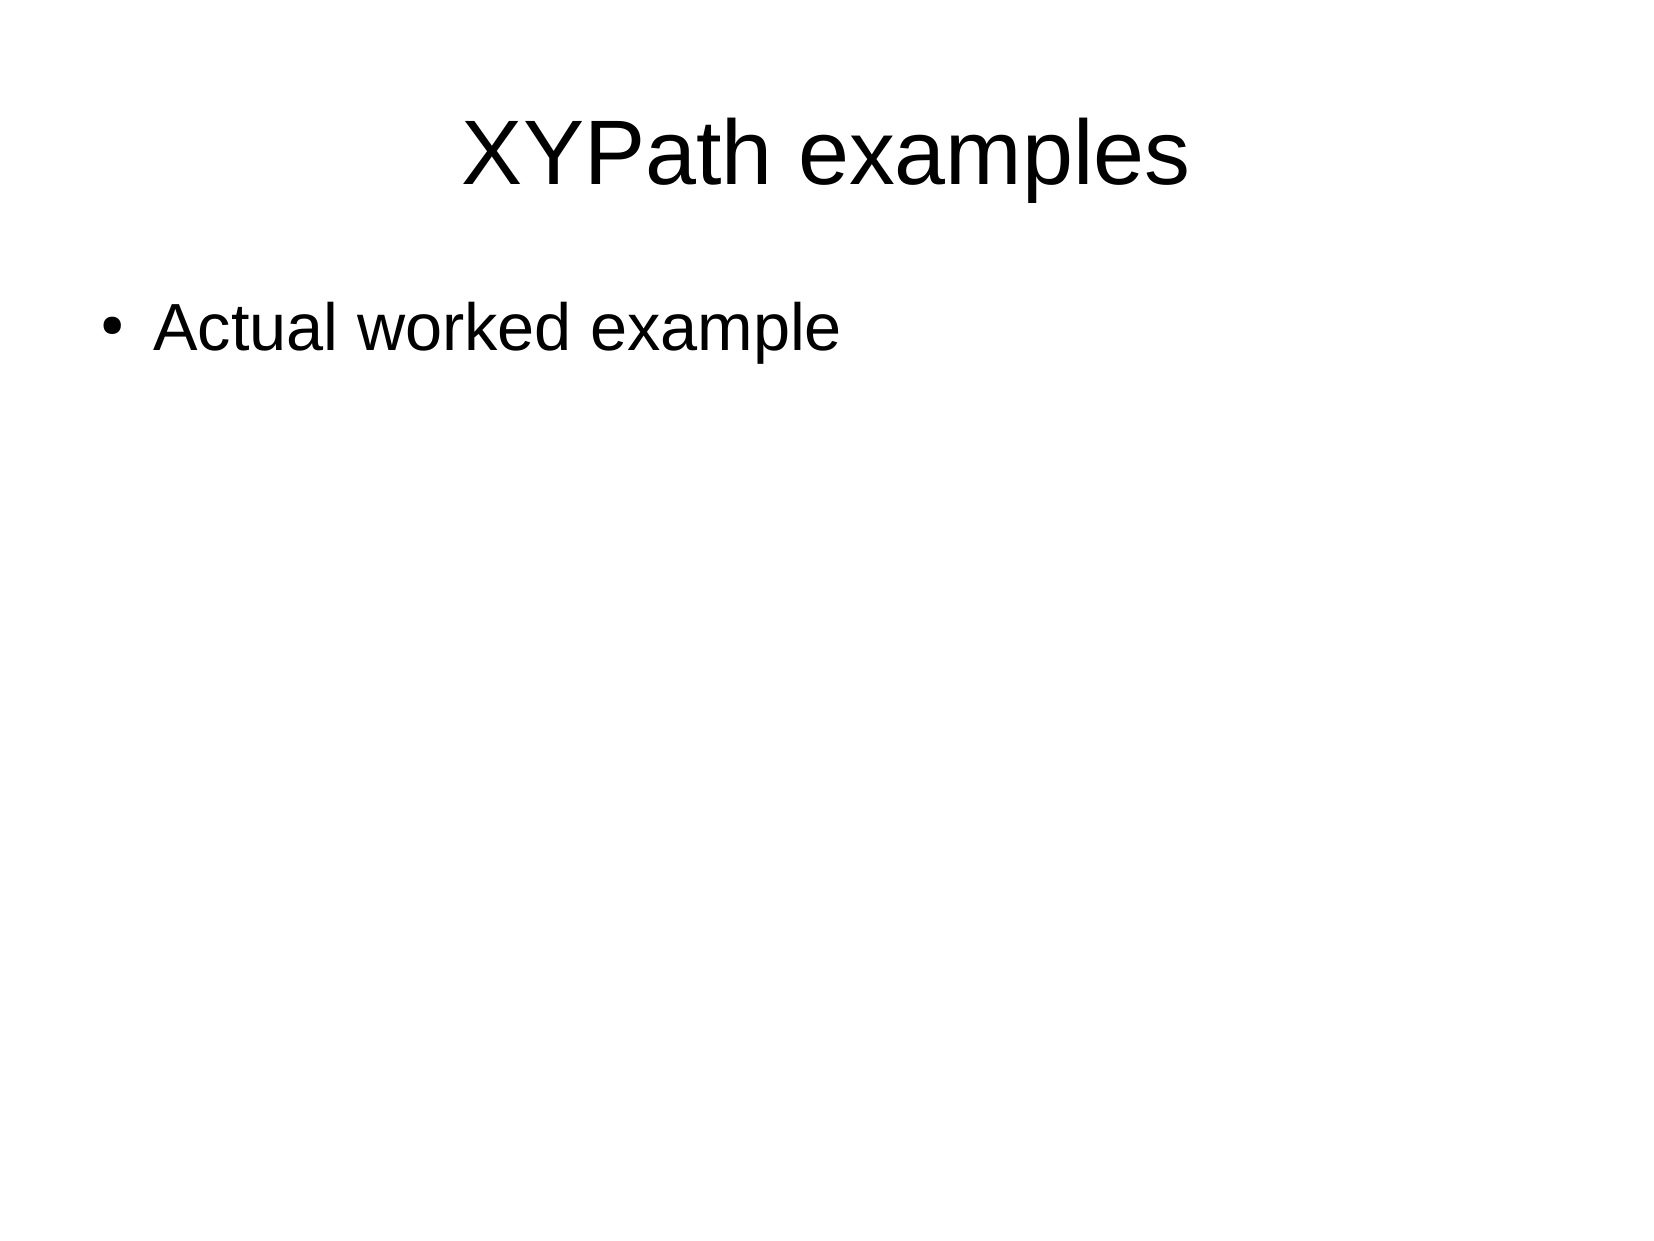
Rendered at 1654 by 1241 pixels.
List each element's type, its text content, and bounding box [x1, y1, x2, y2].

list Actual worked example [82, 290, 1571, 1010]
title XYPath examples [82, 49, 1571, 257]
